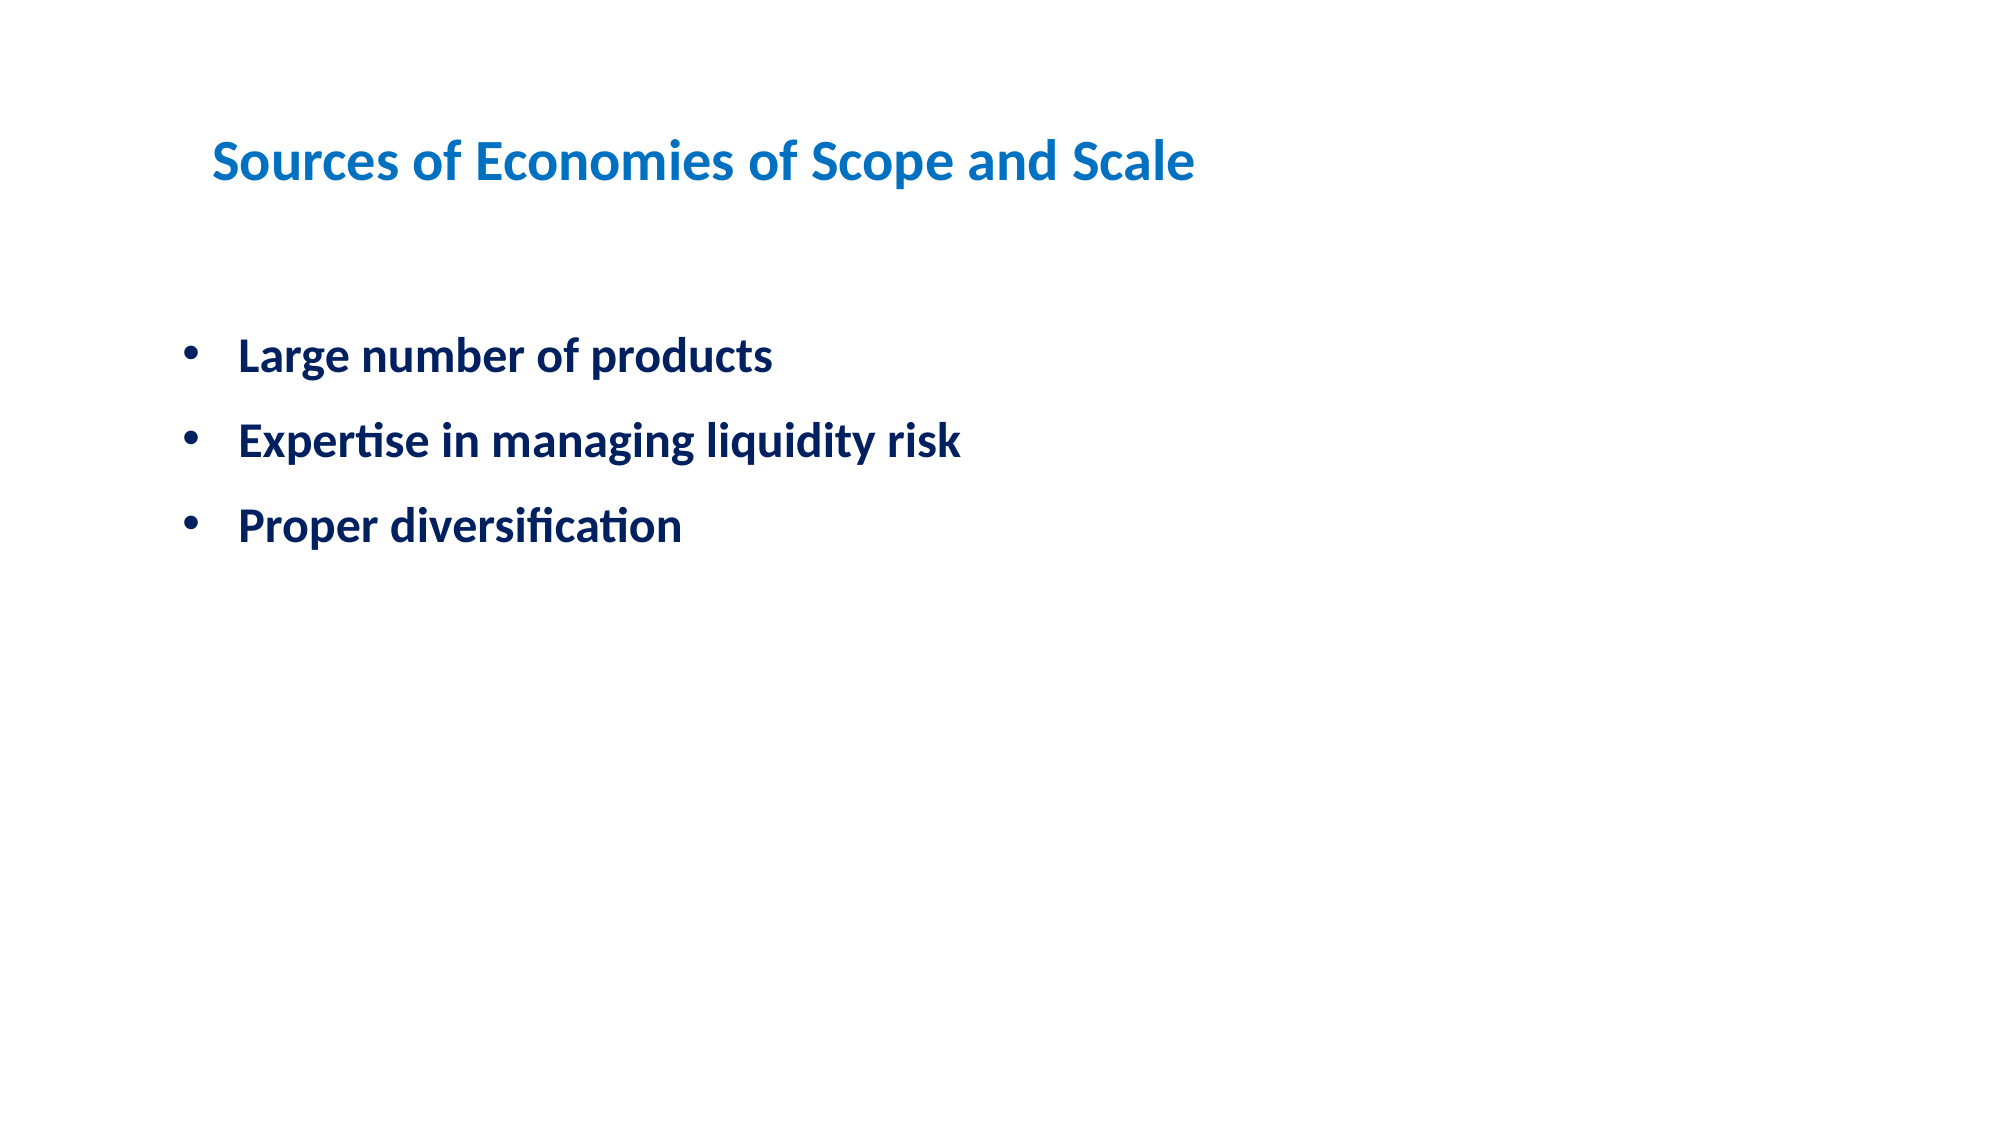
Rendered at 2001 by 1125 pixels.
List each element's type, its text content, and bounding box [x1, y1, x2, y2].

text_box Sources of Economies of Scope and Scale [197, 114, 1724, 200]
text_box Large number of products Expertise in managing liquidity risk Proper diversification [167, 315, 1620, 560]
